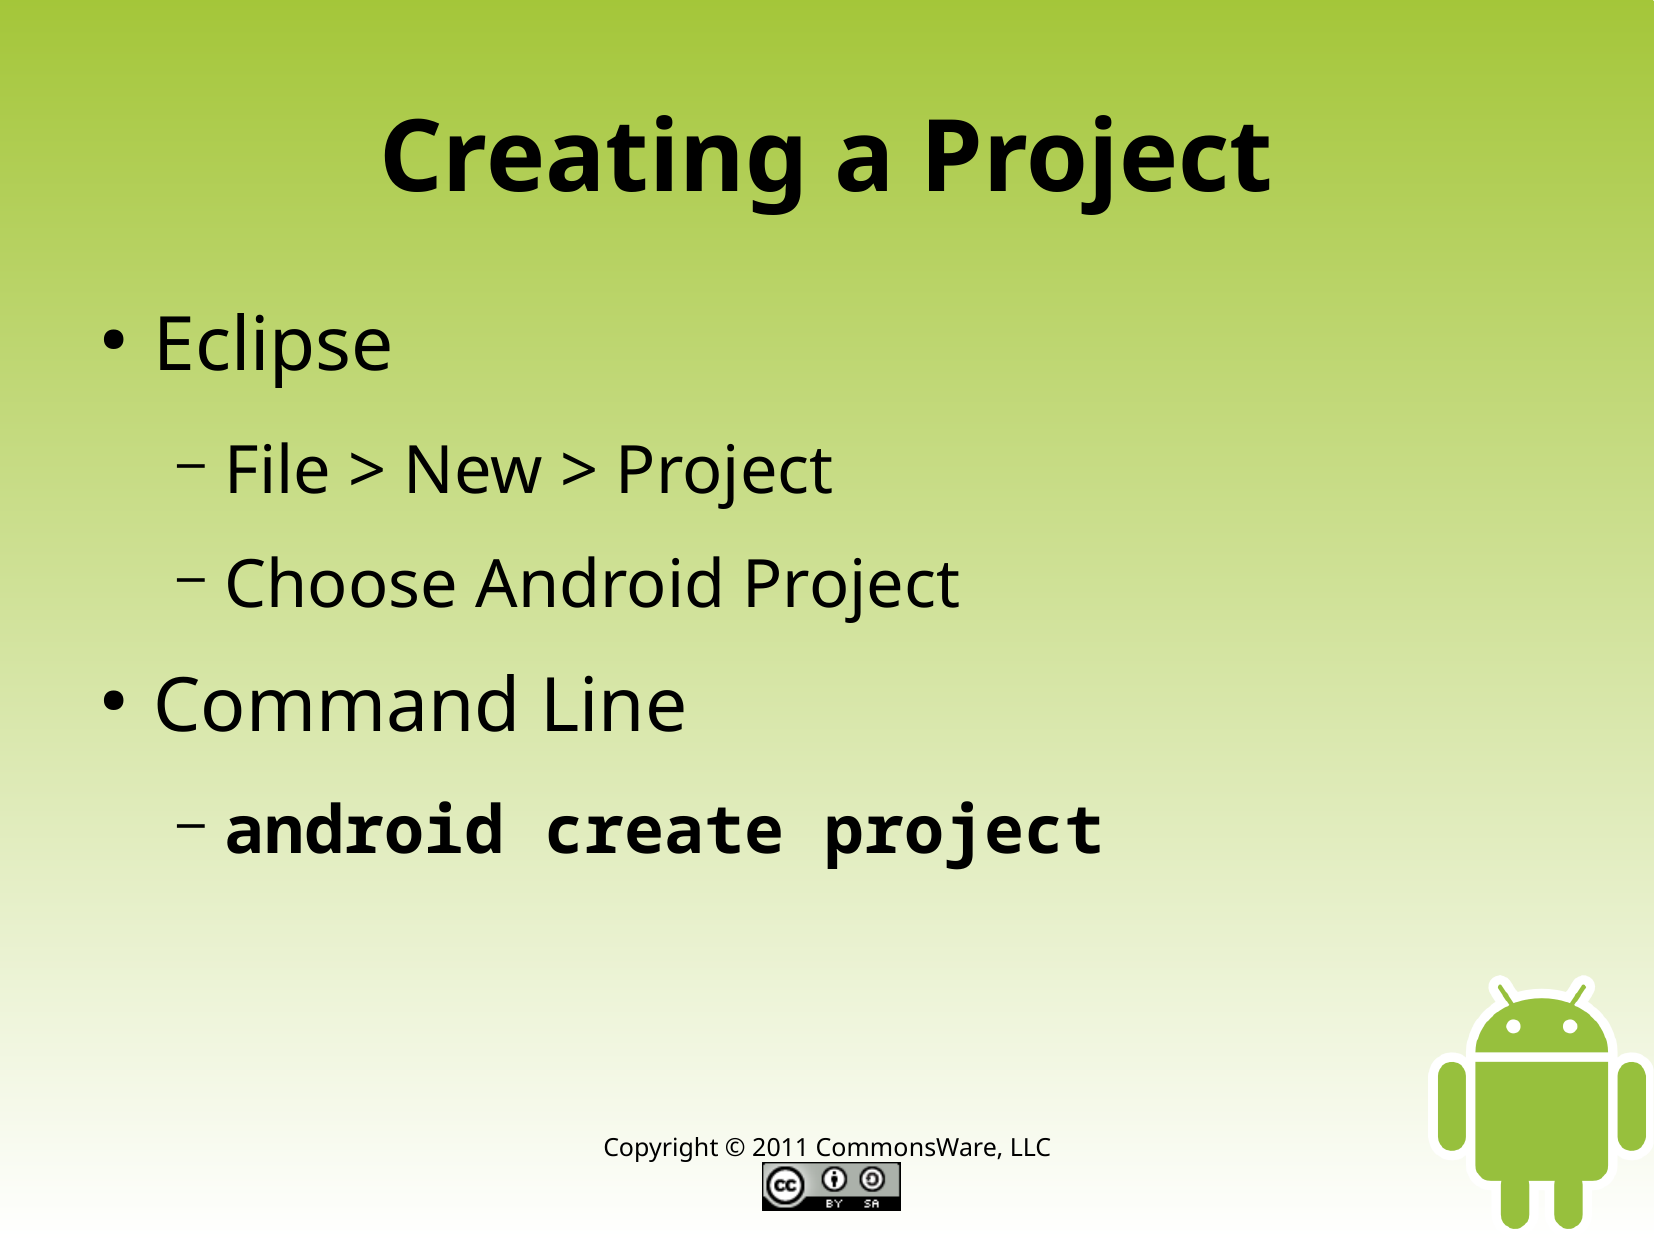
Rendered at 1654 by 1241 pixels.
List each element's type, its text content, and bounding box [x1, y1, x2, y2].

title Creating a Project [82, 49, 1571, 257]
picture [762, 1162, 901, 1211]
list Eclipse File > New > Project Choose Android Project Command Line android create project [82, 290, 1571, 1109]
picture [1428, 975, 1654, 1238]
